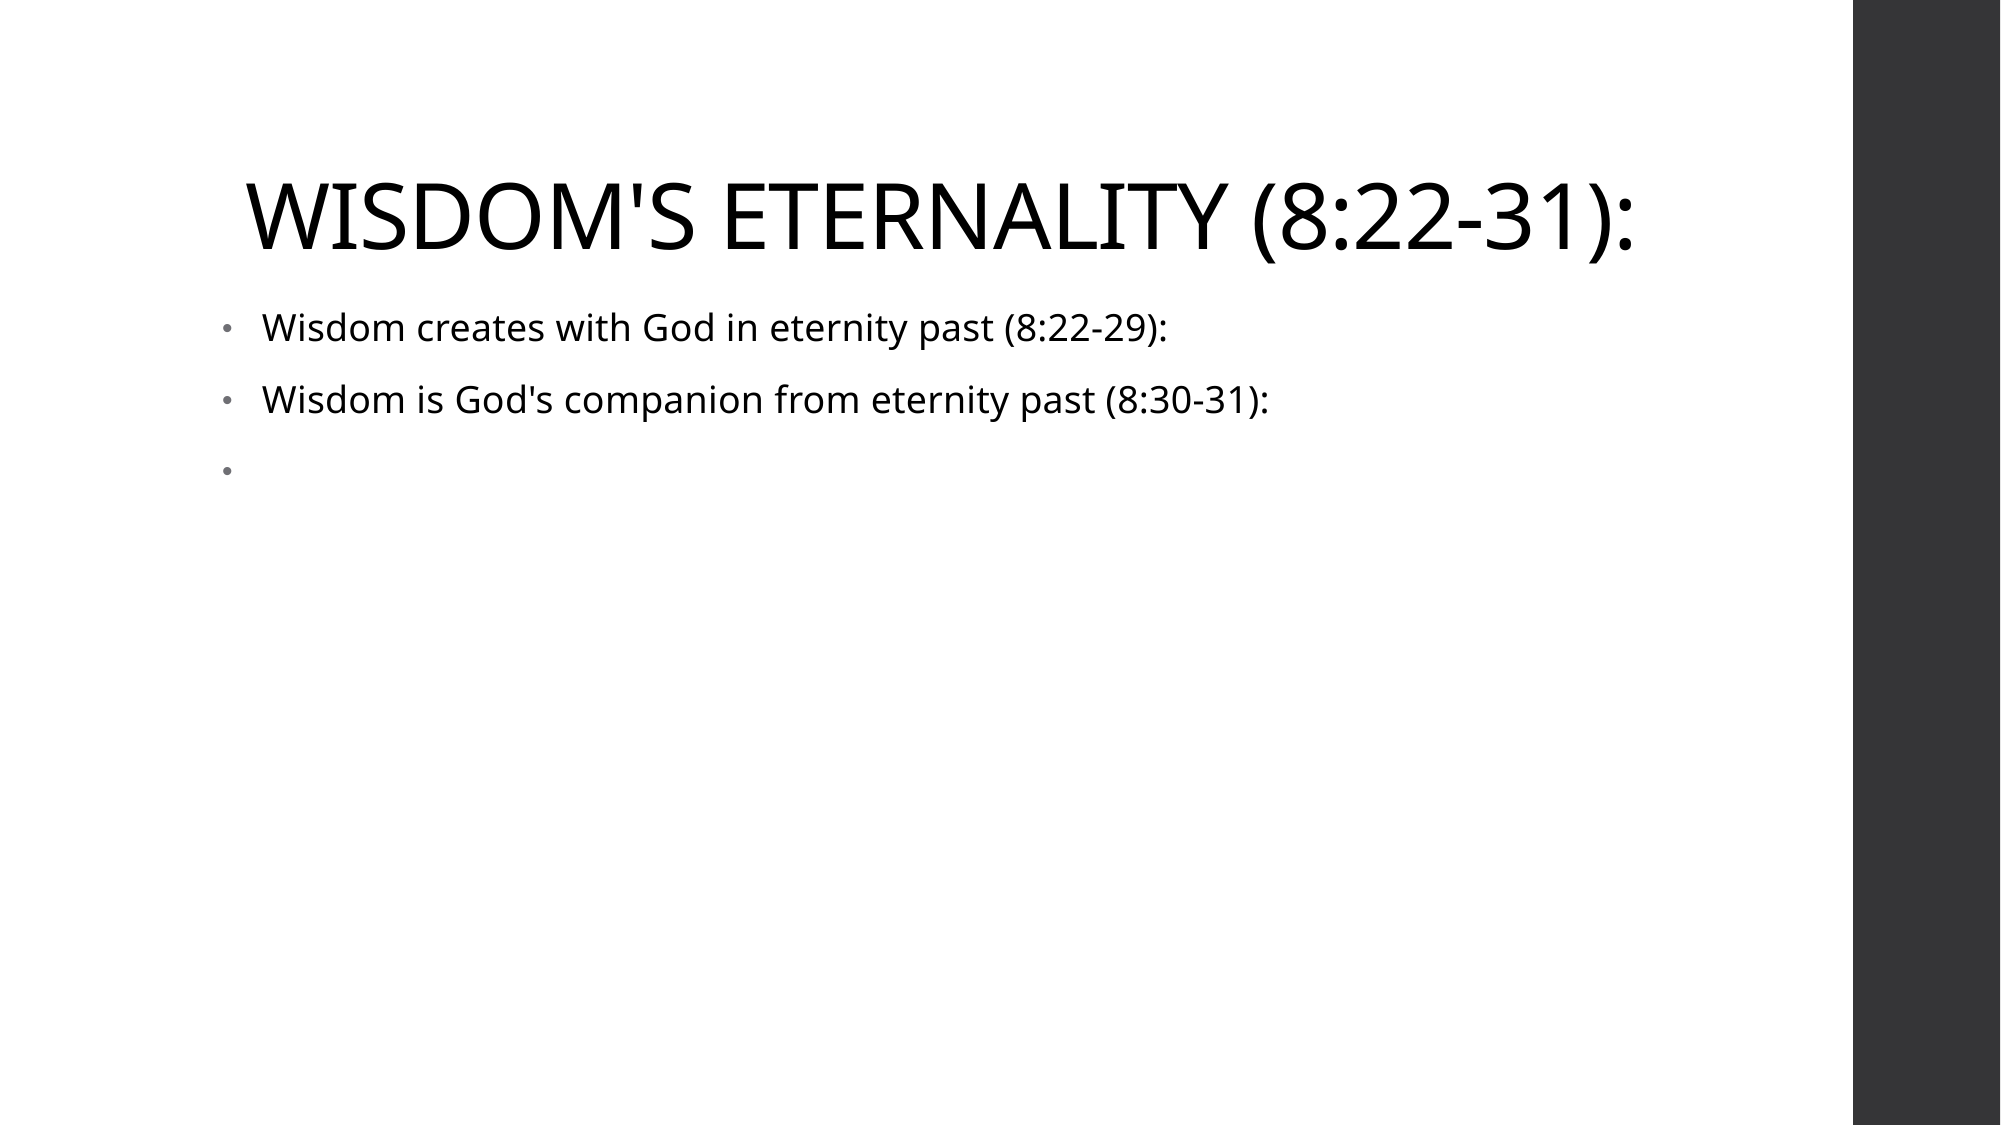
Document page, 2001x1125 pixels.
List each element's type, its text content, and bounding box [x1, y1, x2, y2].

title WISDOM'S ETERNALITY (8:22-31): [206, 60, 1797, 278]
list Wisdom creates with God in eternity past (8:22-29): Wisdom is God's companion from eternity past (8:30-31): [206, 299, 1617, 1014]
